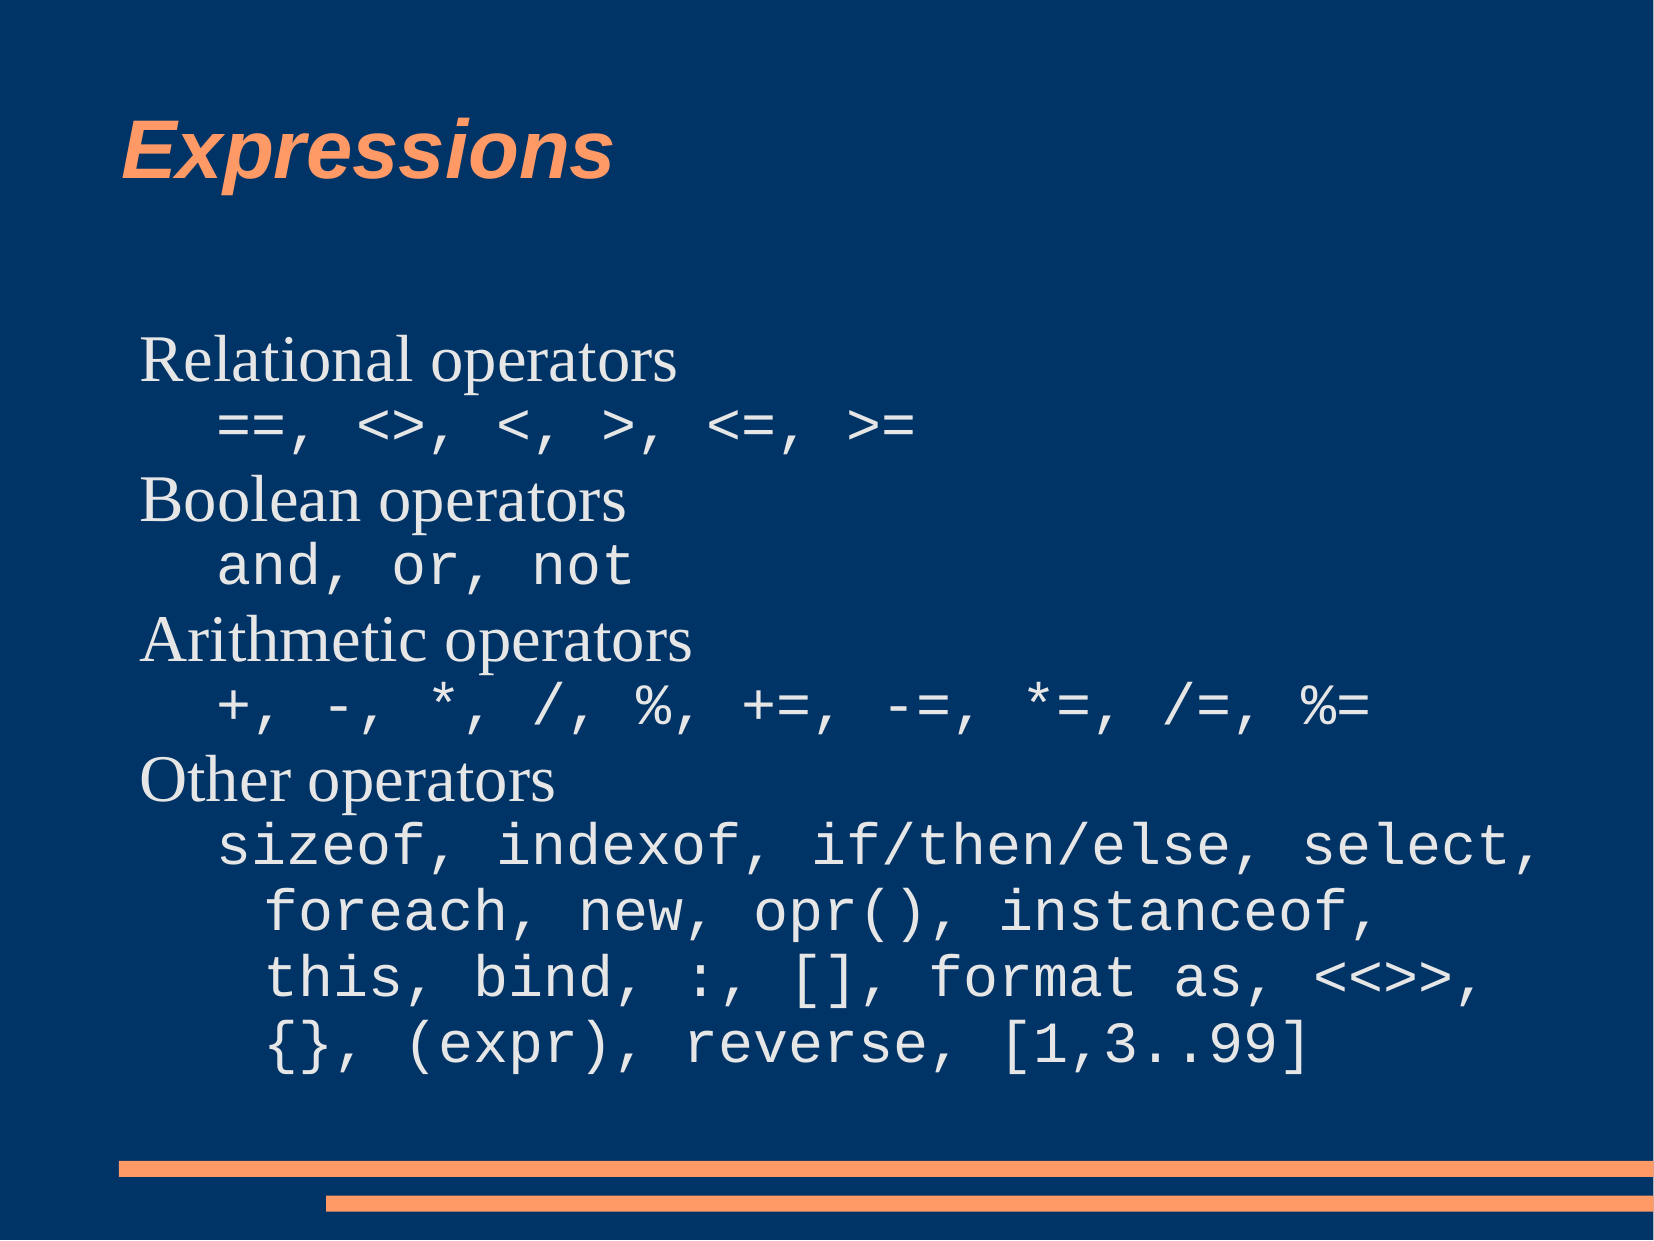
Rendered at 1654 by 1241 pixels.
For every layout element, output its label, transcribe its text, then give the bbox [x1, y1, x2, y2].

title Expressions [121, 46, 1534, 254]
list Relational operators ==, <>, <, >, <=, >= Boolean operators and, or, not Arithmetic operators +, -, *, /, %, +=, -=, *=, /=, %= Other operators sizeof, indexof, if/then/else, select, foreach, new, opr(), instanceof, this, bind, :, [], format as, <<>>, {}, (expr), reverse, [1,3..99] [121, 322, 1561, 1133]
